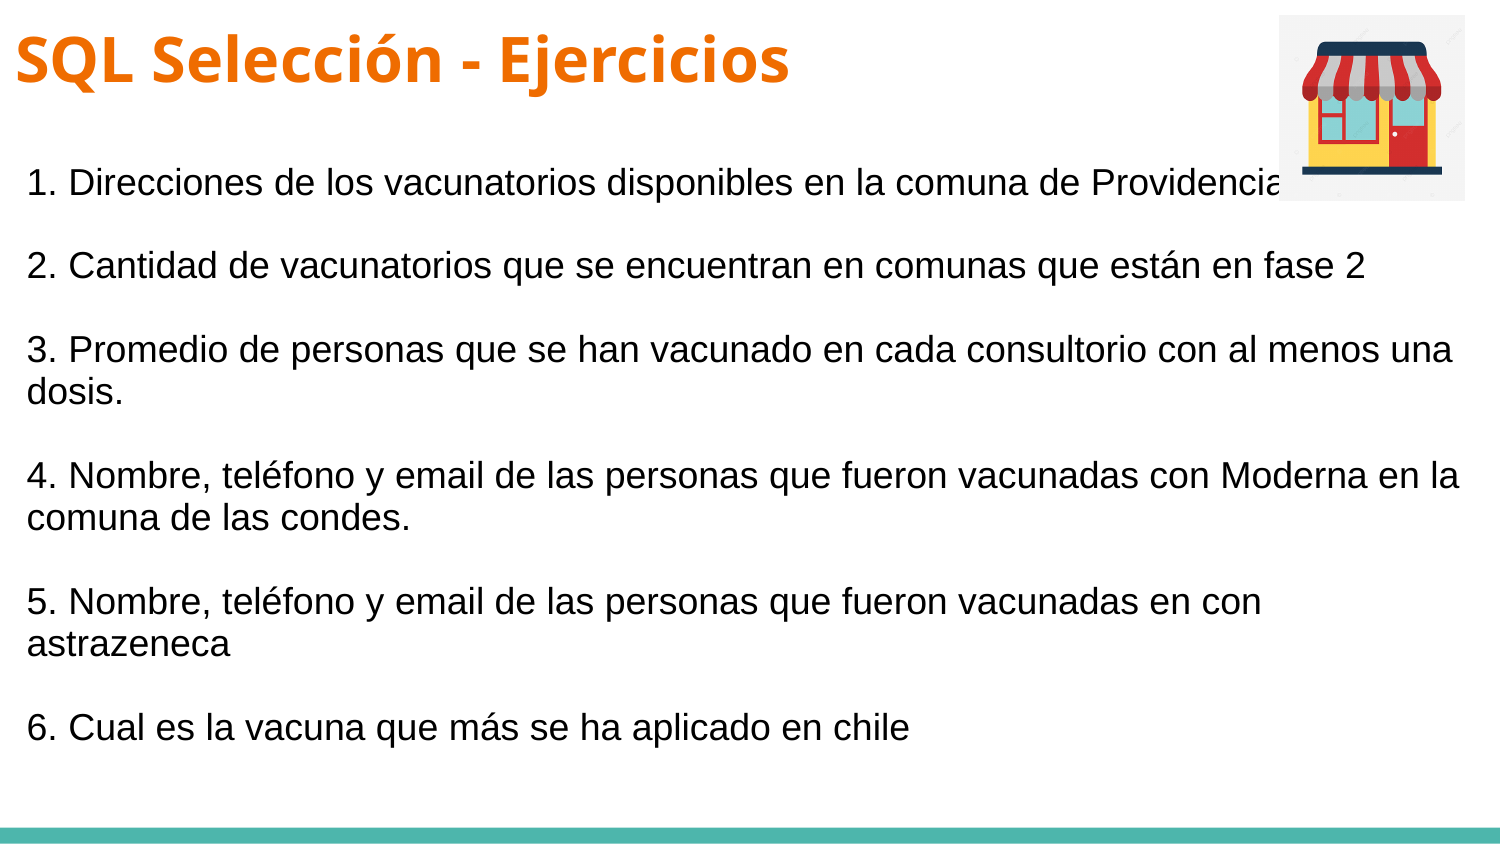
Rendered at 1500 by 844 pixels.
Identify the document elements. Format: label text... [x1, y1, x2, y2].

picture [1279, 15, 1465, 201]
text_box 1. Direcciones de los vacunatorios disponibles en la comuna de Providencia. 2. Cantidad de vacunatorios que se encuentran en comunas que están en fase 2 3. Promedio de personas que se han vacunado en cada consultorio con al menos una dosis. 4. Nombre, teléfono y email de las personas que fueron vacunadas con Moderna en la comuna de las condes. 5. Nombre, teléfono y email de las personas que fueron vacunadas en con astrazeneca 6. Cual es la vacuna que más se ha aplicado en chile [11, 153, 1489, 844]
title SQL Selección - Ejercicios [0, 0, 1398, 116]
